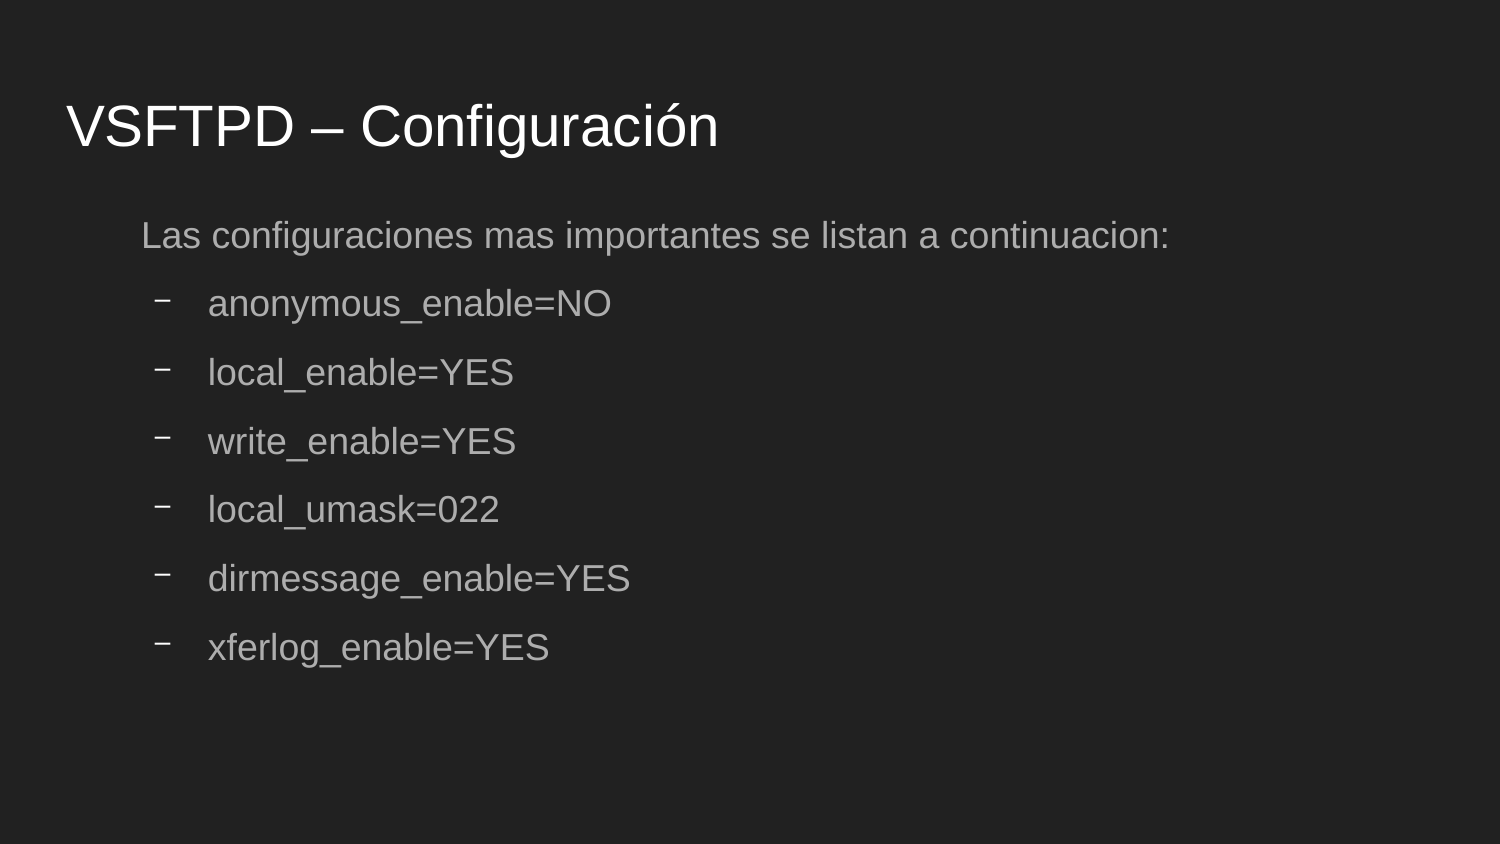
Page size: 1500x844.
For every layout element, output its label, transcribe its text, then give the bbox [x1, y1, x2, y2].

list Las configuraciones mas importantes se listan a continuacion: anonymous_enable=NO local_enable=YES write_enable=YES local_umask=022 dirmessage_enable=YES xferlog_enable=YES [51, 189, 1261, 750]
title VSFTPD – Configuración [51, 72, 1449, 167]
